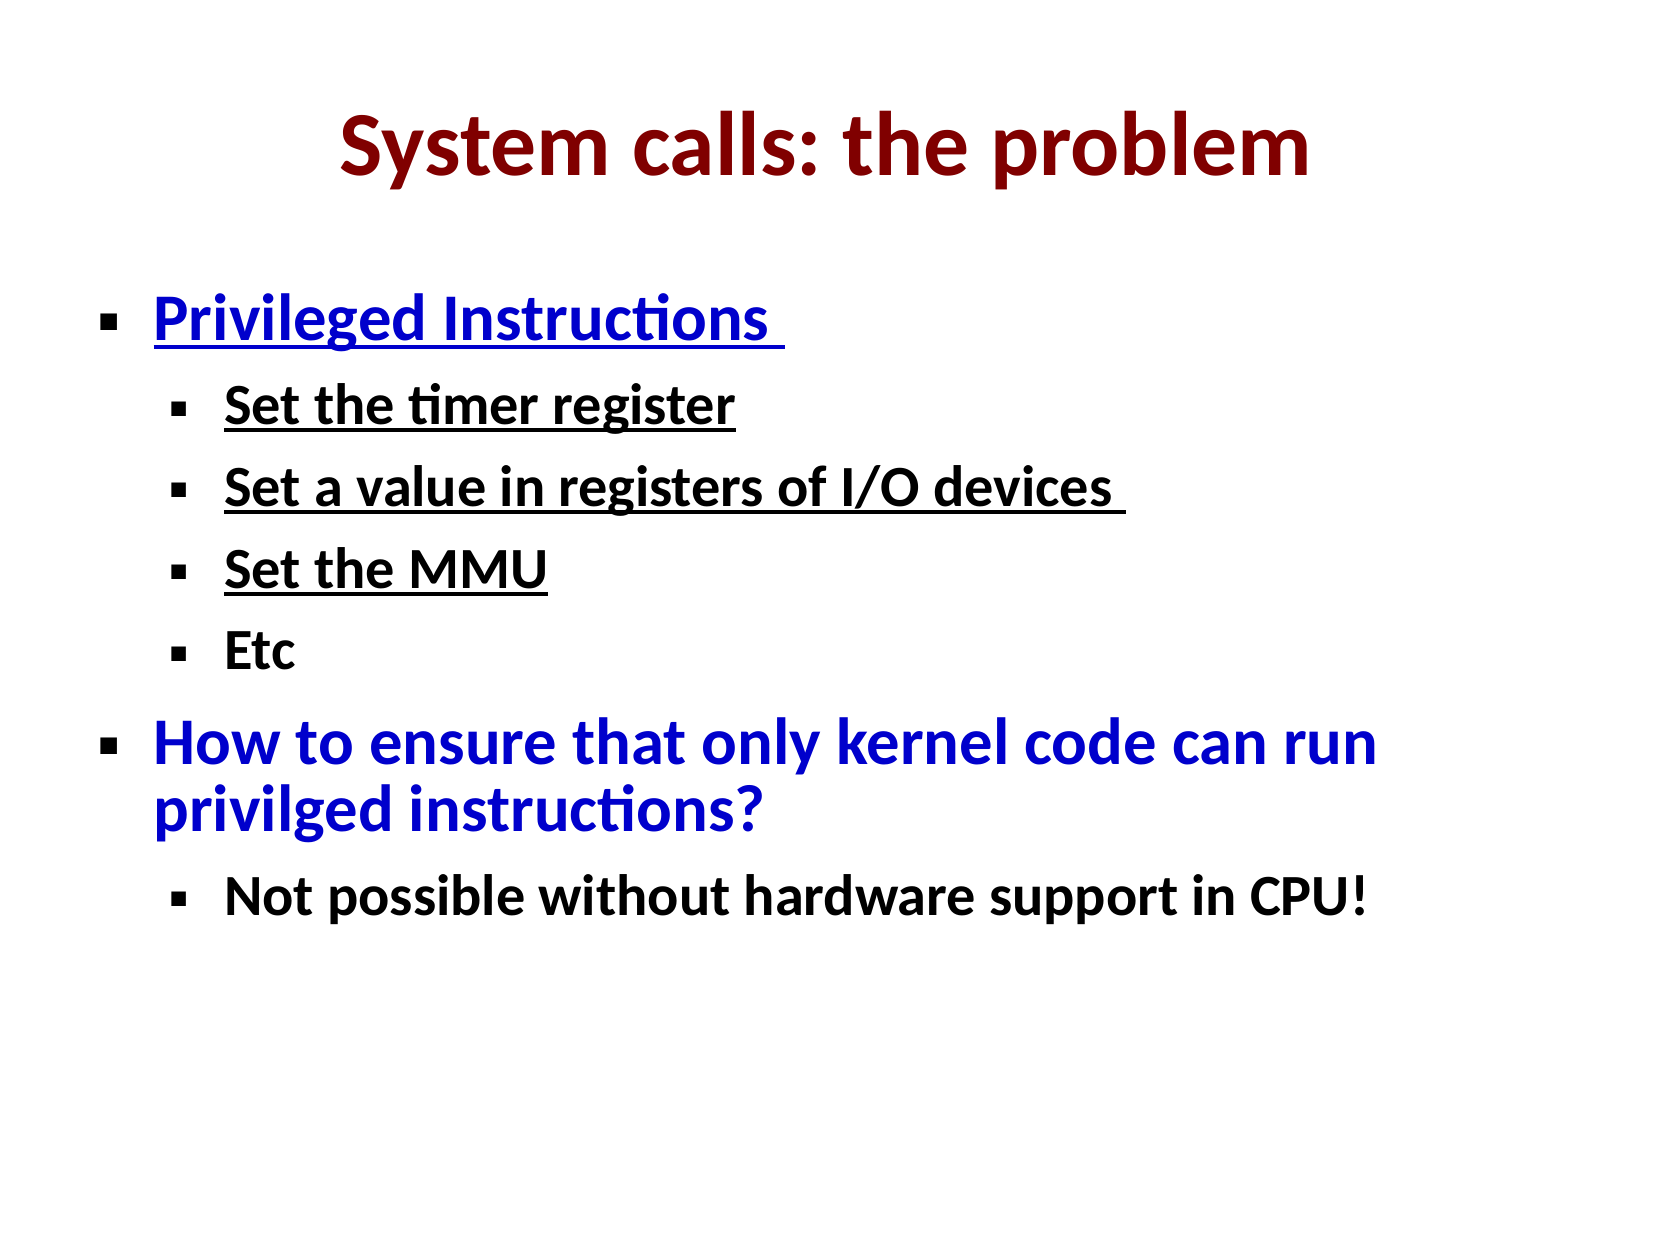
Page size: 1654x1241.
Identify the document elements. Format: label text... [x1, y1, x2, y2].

list Privileged Instructions Set the timer register Set a value in registers of I/O devices Set the MMU Etc How to ensure that only kernel code can run privilged instructions? Not possible without hardware support in CPU! [82, 290, 1571, 1010]
title System calls: the problem [82, 49, 1571, 257]
